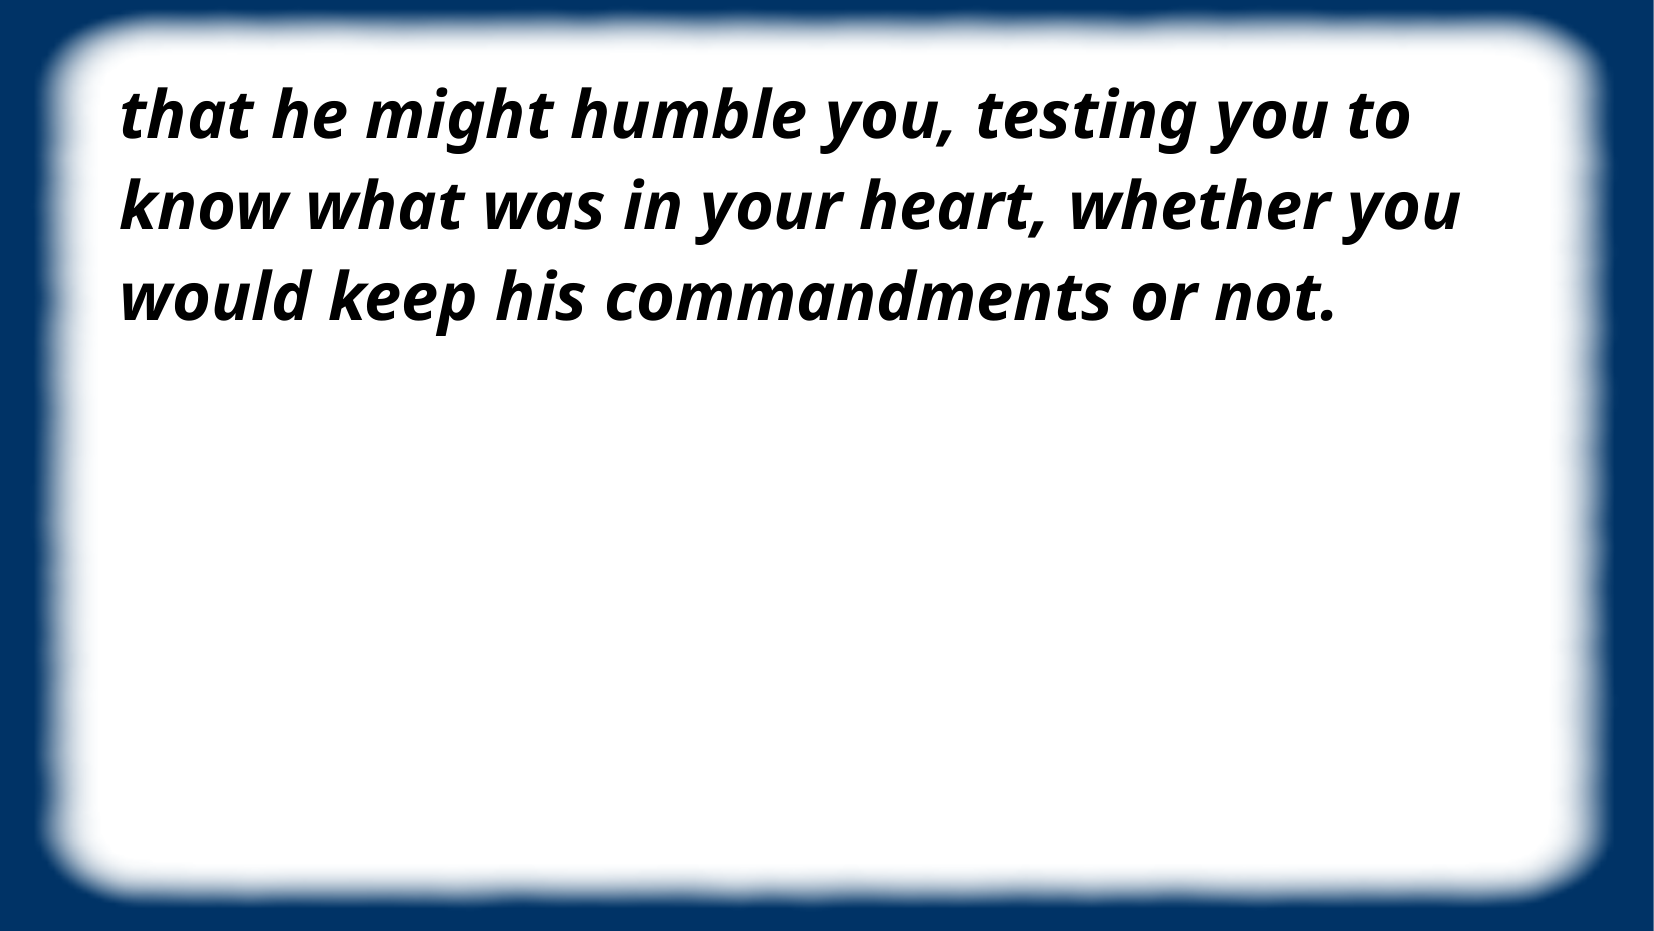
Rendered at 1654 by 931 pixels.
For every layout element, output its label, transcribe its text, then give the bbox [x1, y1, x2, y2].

text_box that he might humble you, testing you to know what was in your heart, whether you would keep his commandments or not. [105, 60, 1546, 342]
picture [0, 0, 1654, 931]
